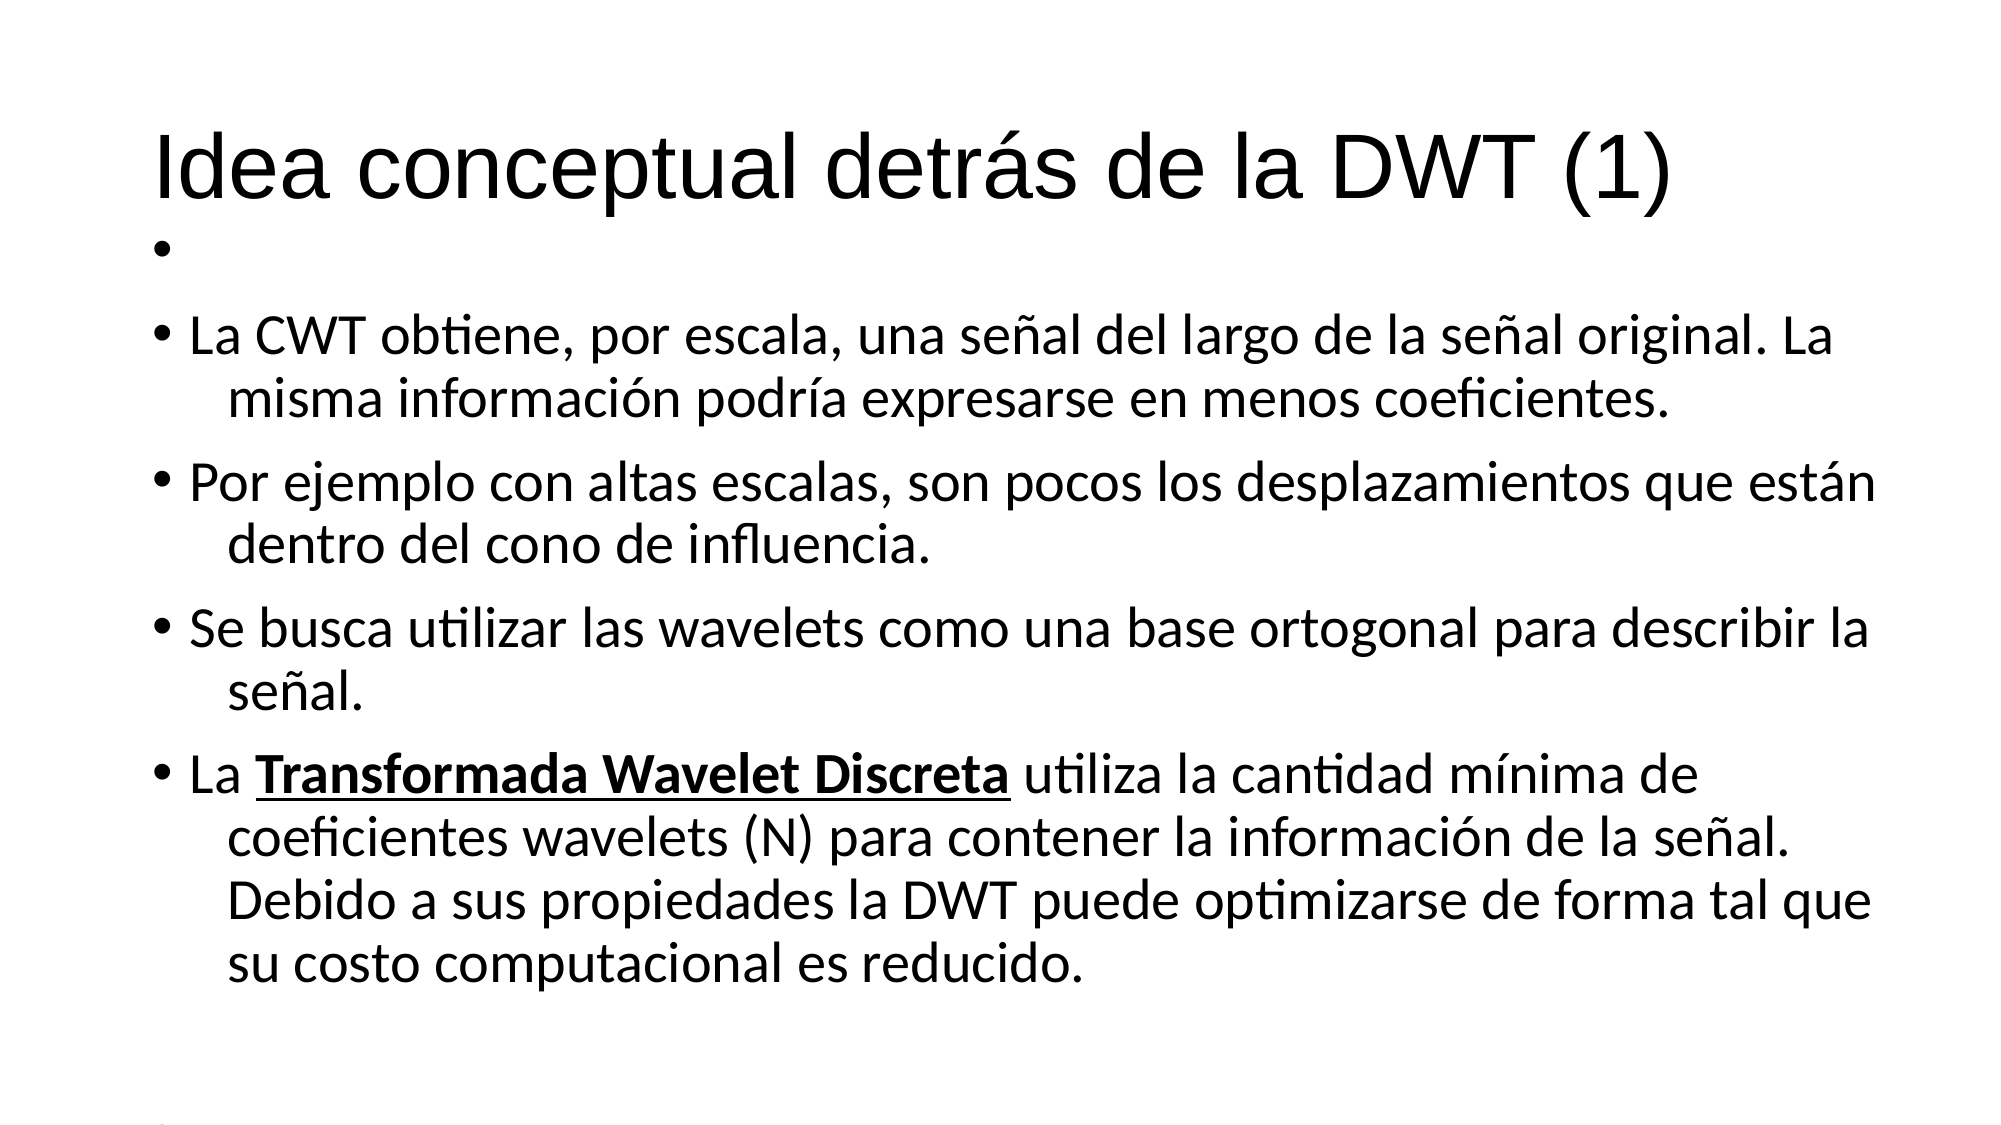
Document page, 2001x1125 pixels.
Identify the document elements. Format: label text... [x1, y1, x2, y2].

list La CWT obtiene, por escala, una señal del largo de la señal original. La misma información podría expresarse en menos coeficientes. Por ejemplo con altas escalas, son pocos los desplazamientos que están dentro del cono de influencia. Se busca utilizar las wavelets como una base ortogonal para describir la señal. La Transformada Wavelet Discreta utiliza la cantidad mínima de coeficientes wavelets (N) para contener la información de la señal. Debido a sus propiedades la DWT puede optimizarse de forma tal que su costo computacional es reducido. [137, 205, 1933, 1066]
title Idea conceptual detrás de la DWT (1) [137, 59, 1863, 205]
